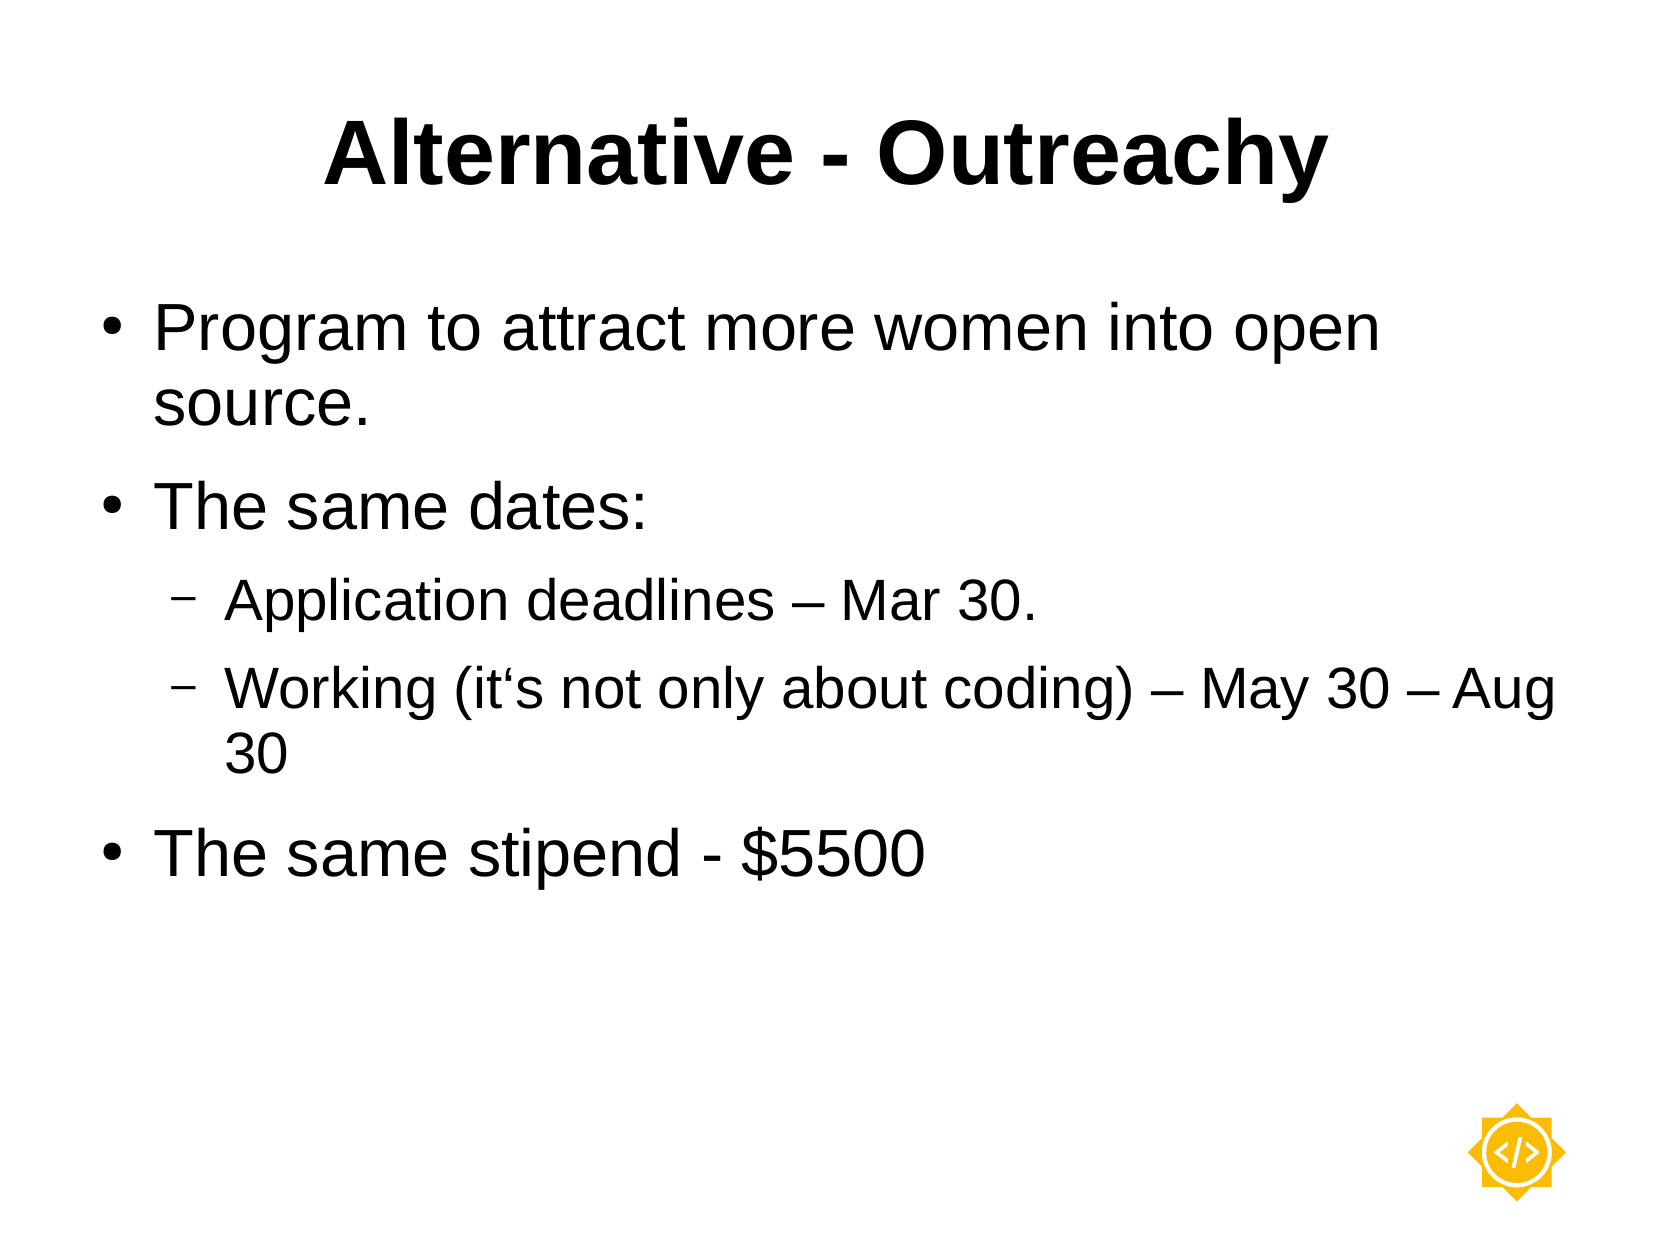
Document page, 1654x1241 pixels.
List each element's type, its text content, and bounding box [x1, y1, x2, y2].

list Program to attract more women into open source. The same dates: Application deadlines – Mar 30. Working (it‘s not only about coding) – May 30 – Aug 30 The same stipend - $5500 [82, 290, 1571, 1010]
title Alternative - Outreachy [82, 49, 1571, 257]
